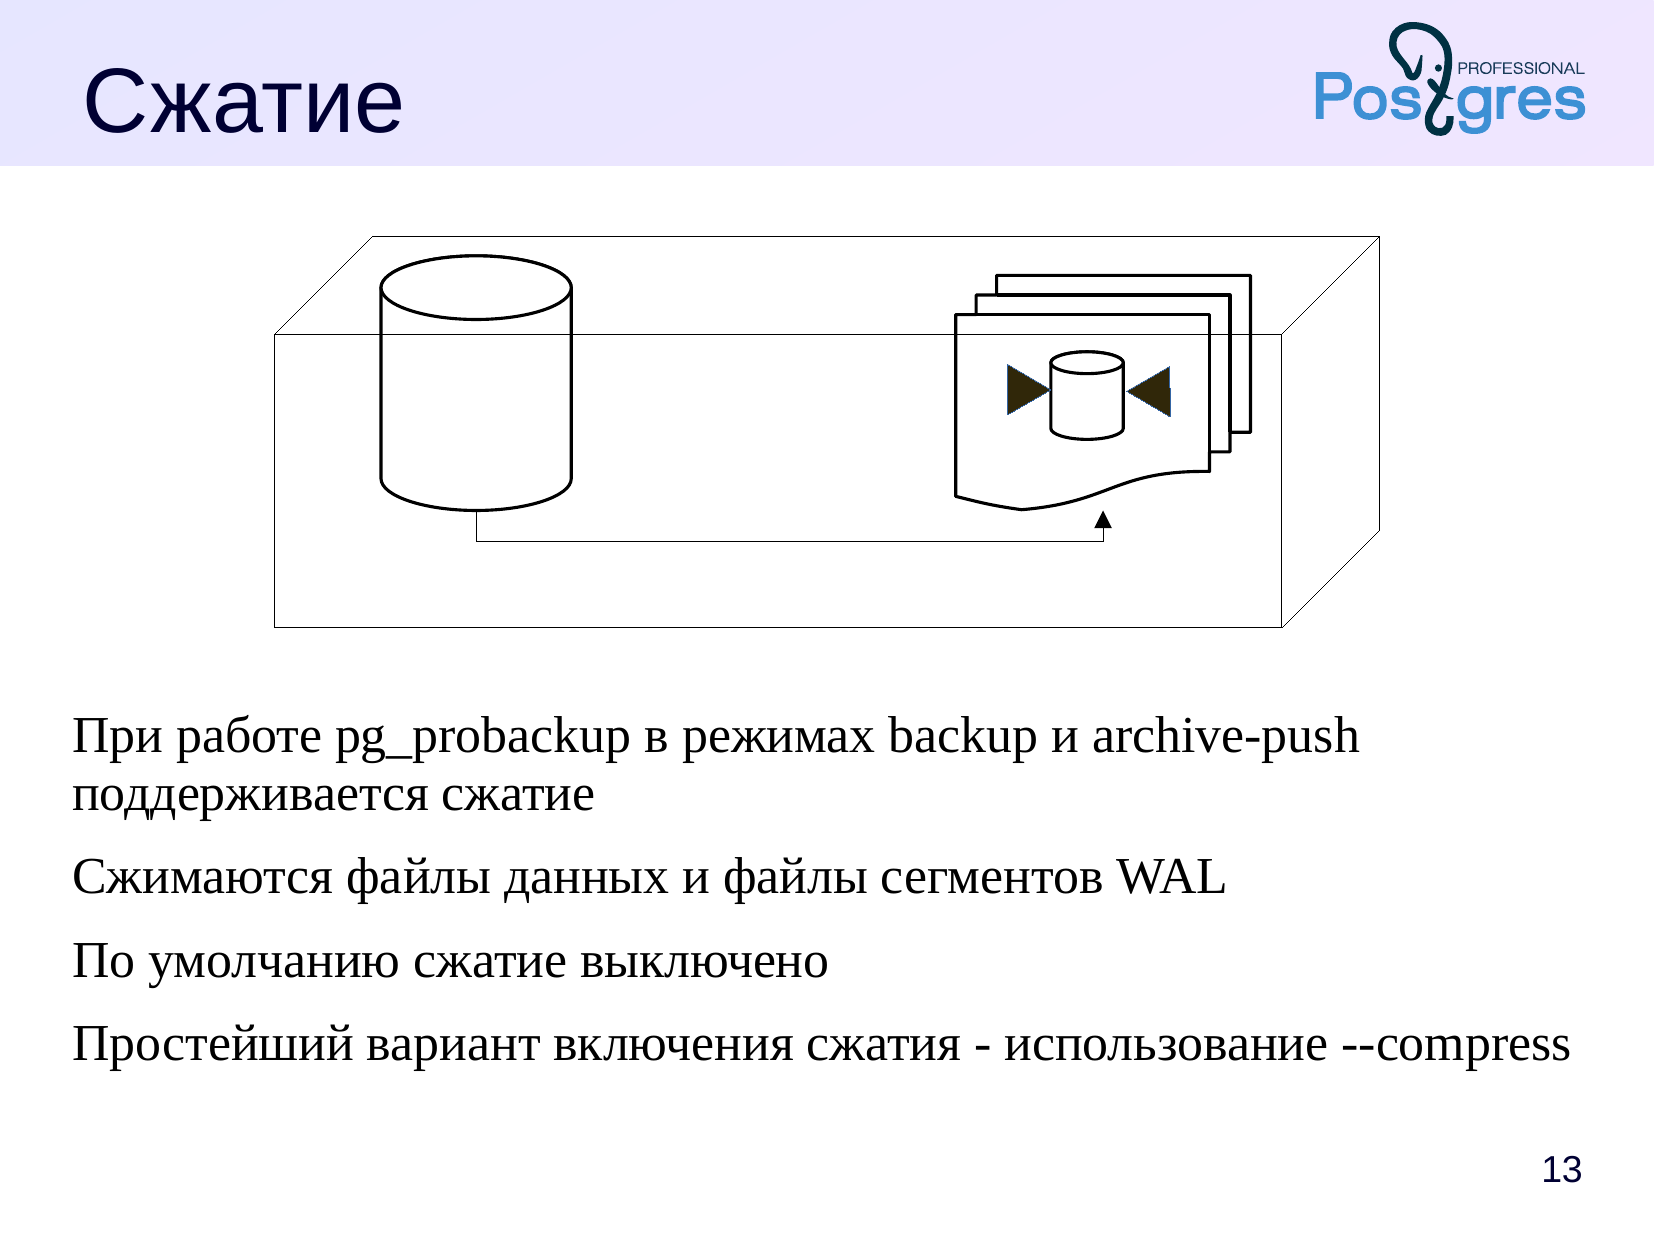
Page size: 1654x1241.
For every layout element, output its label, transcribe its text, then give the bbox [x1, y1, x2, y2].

list При работе pg_probackup в режимах backup и archive-push поддерживается сжатие Сжимаются файлы данных и файлы сегментов WAL По умолчанию сжатие выключено Простейший вариант включения сжатия - использование --compress [72, 706, 1585, 1113]
text_box [274, 236, 1380, 628]
title Сжатие [82, 49, 1252, 153]
